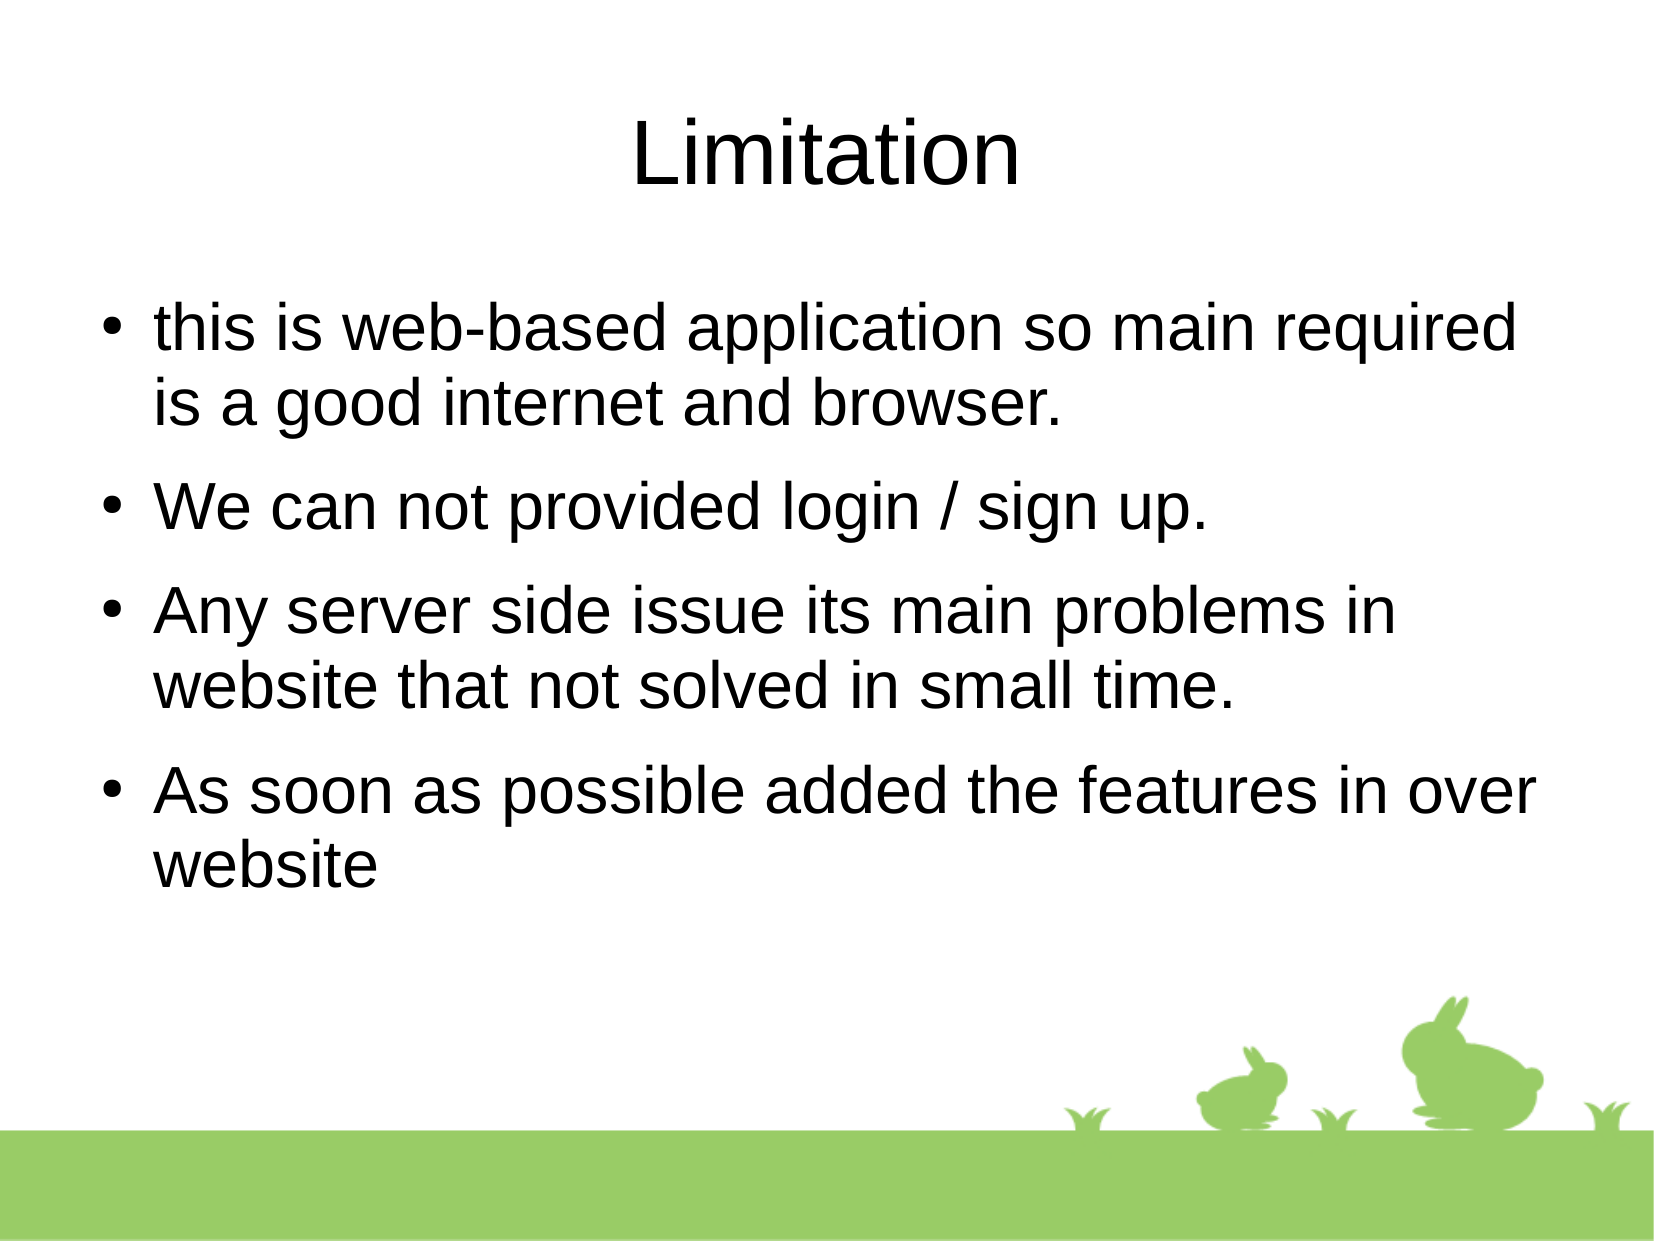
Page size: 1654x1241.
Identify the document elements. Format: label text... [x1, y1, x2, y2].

title Limitation [82, 49, 1571, 257]
picture [0, 0, 1654, 1241]
list this is web-based application so main required is a good internet and browser. We can not provided login / sign up. Any server side issue its main problems in website that not solved in small time. As soon as possible added the features in over website [82, 290, 1571, 1010]
